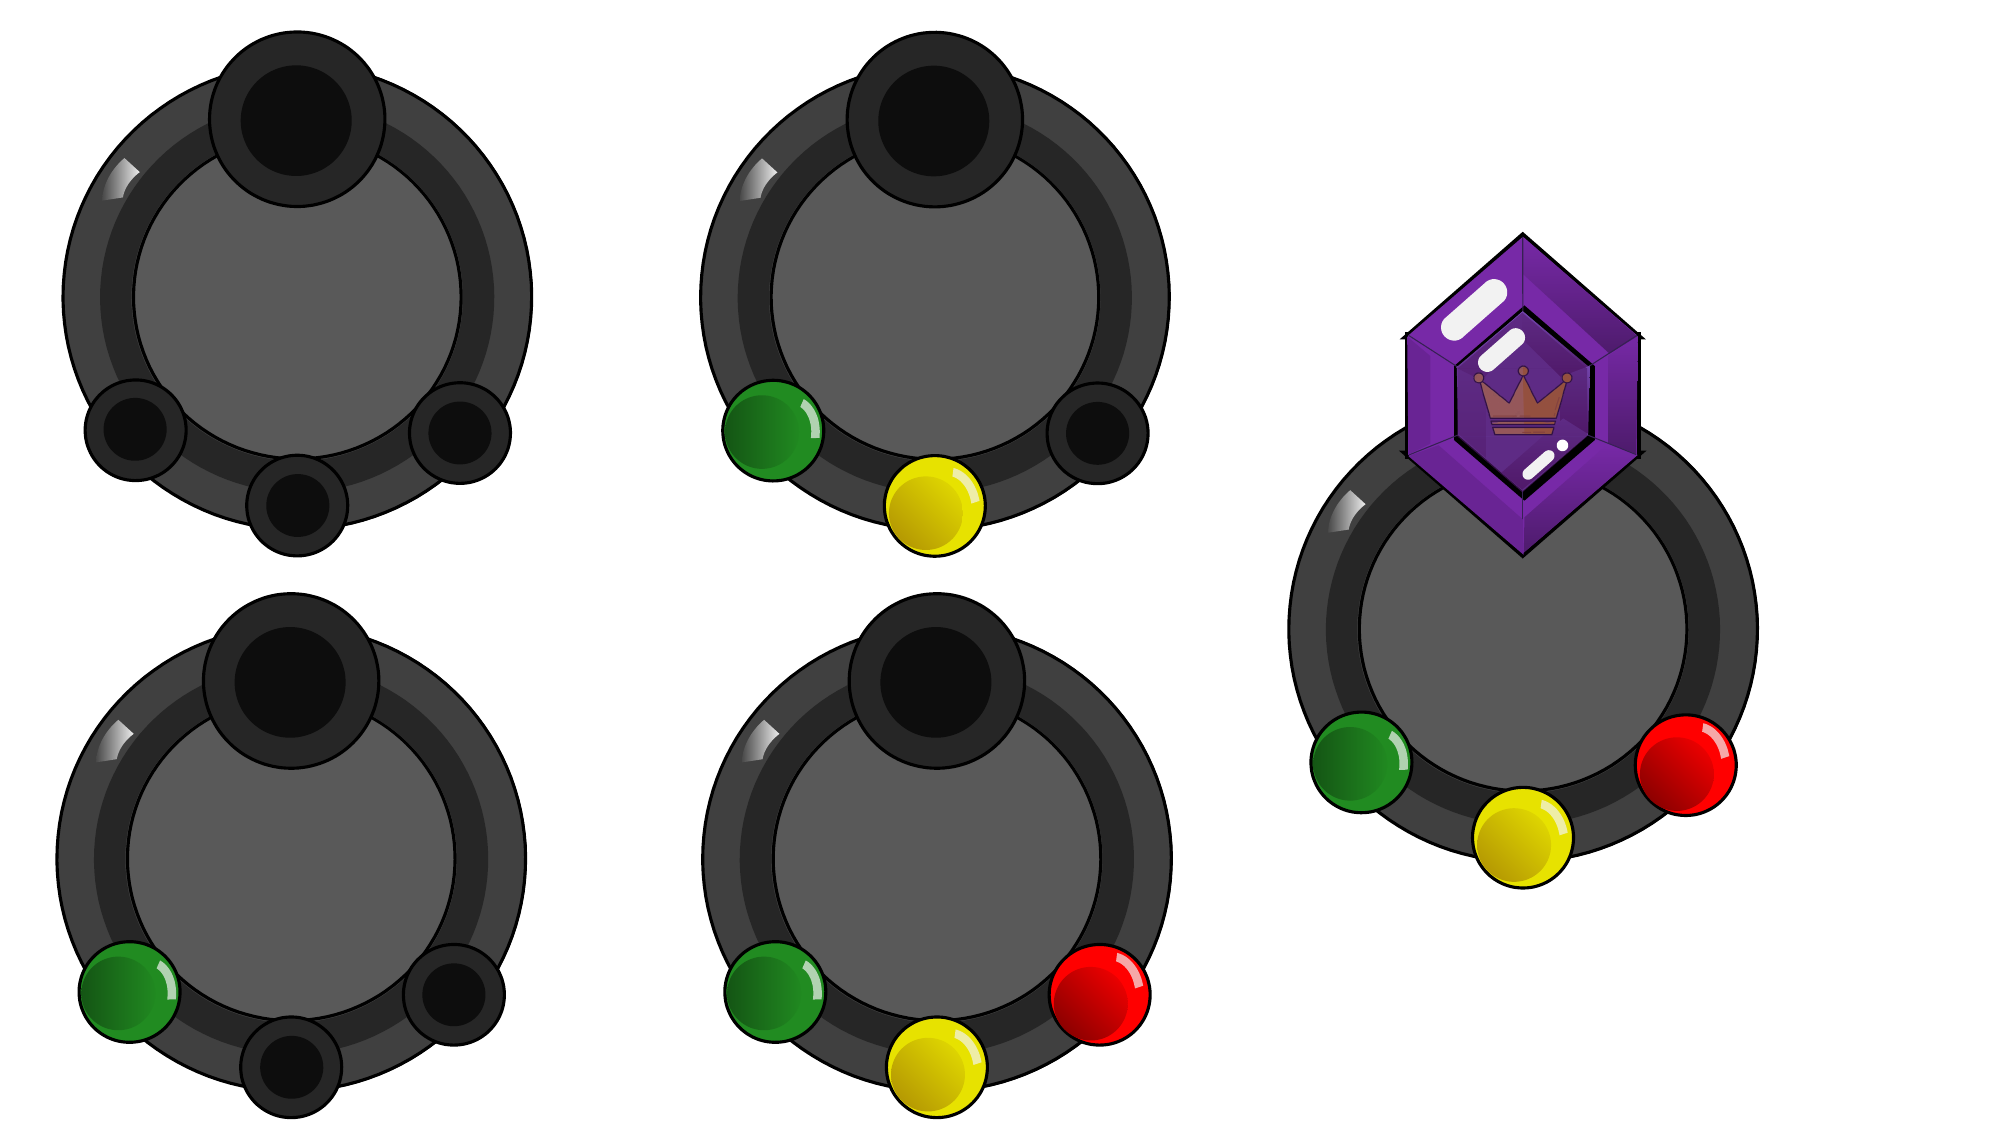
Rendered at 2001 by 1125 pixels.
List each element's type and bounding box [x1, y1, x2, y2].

text_box [702, 593, 1172, 1118]
text_box [63, 31, 532, 556]
text_box [56, 593, 526, 1118]
picture [1443, 320, 1512, 479]
picture [1532, 320, 1603, 479]
text_box [1288, 237, 1758, 889]
text_box [700, 32, 1170, 557]
